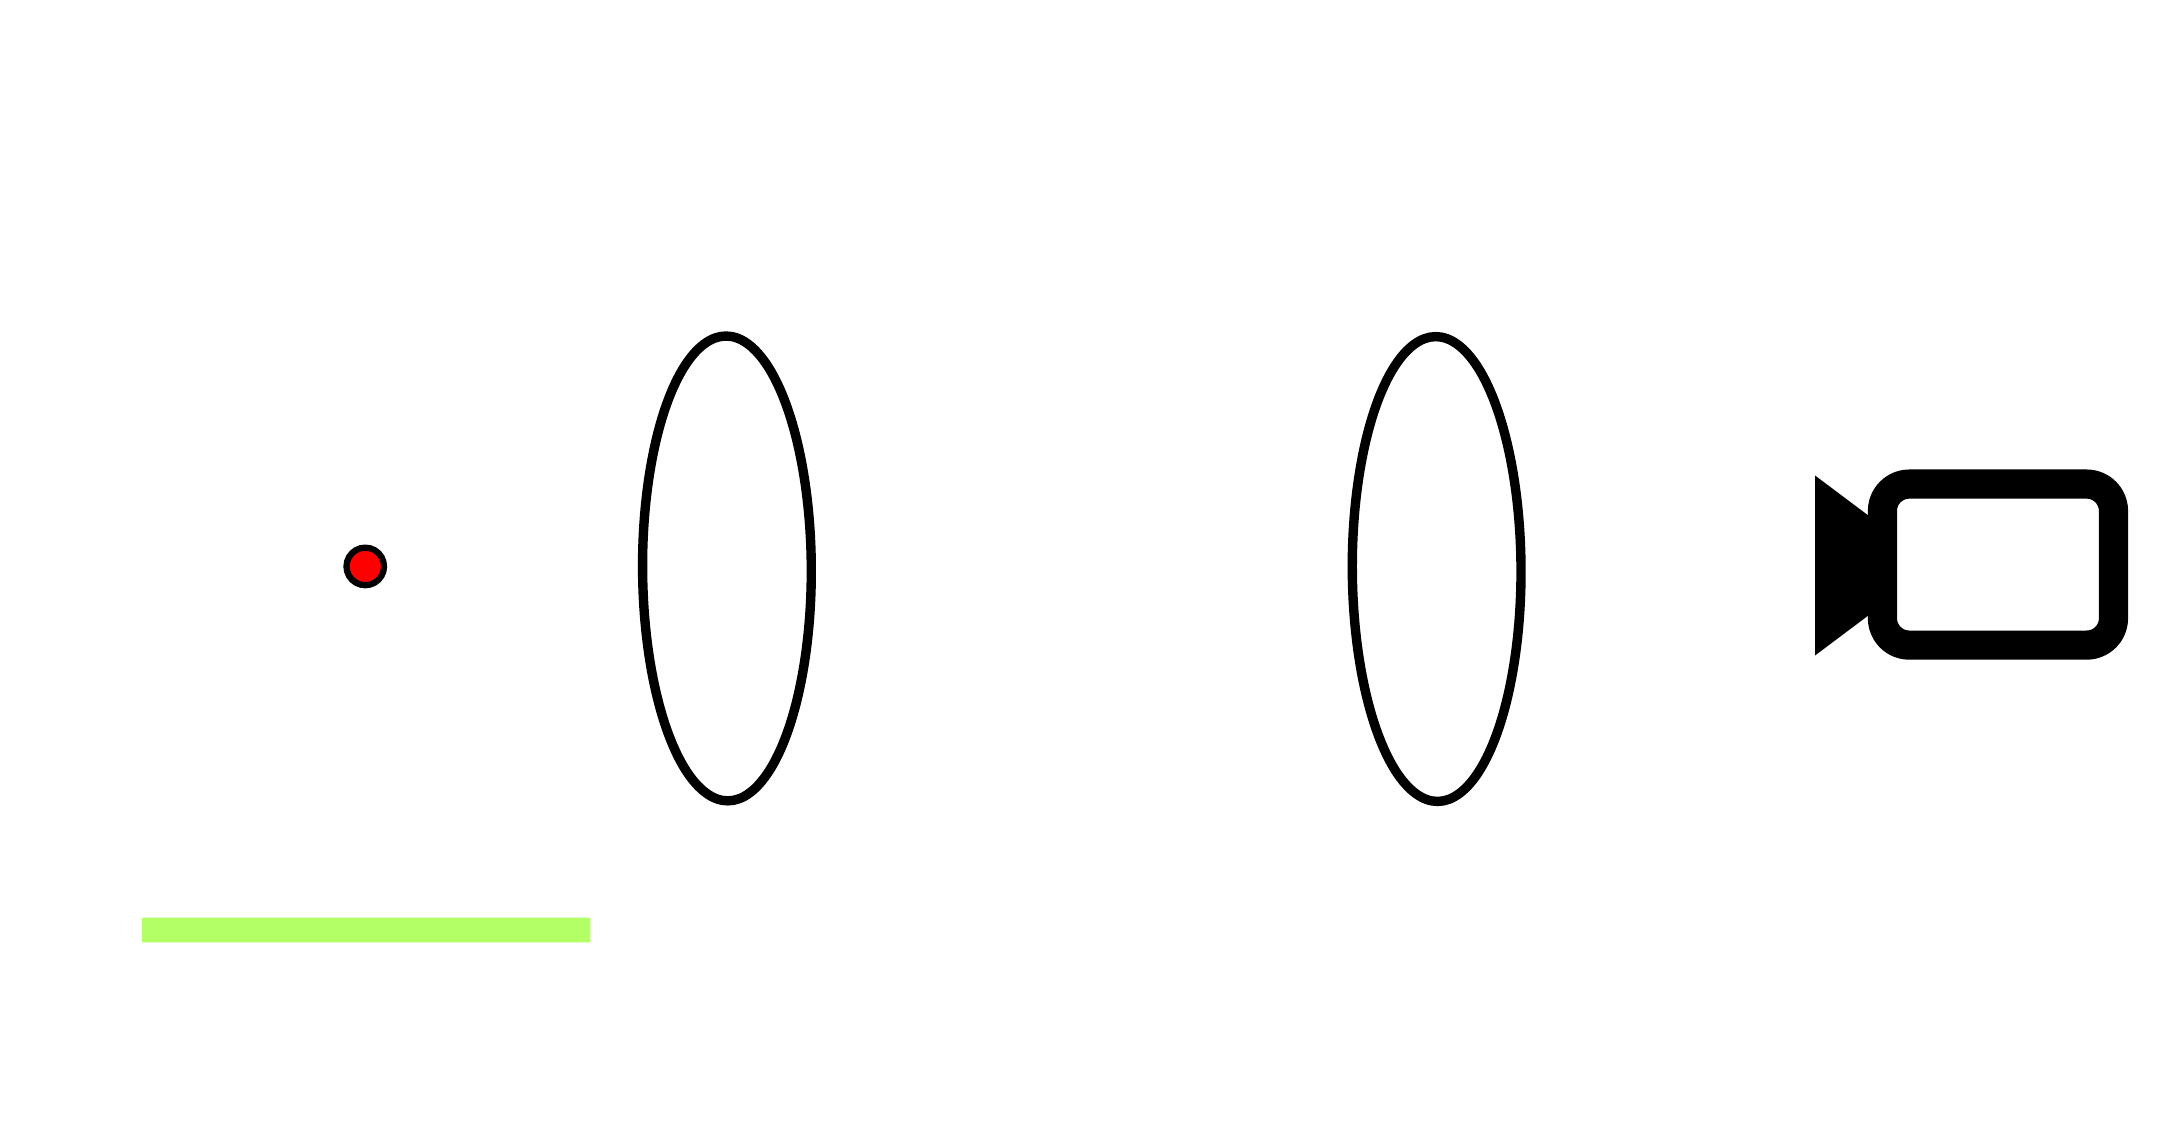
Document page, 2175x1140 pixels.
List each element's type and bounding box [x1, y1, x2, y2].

text_box [642, 336, 812, 801]
text_box [346, 547, 385, 586]
text_box [1815, 475, 1876, 656]
text_box [1352, 336, 1522, 802]
text_box [1882, 484, 2114, 646]
